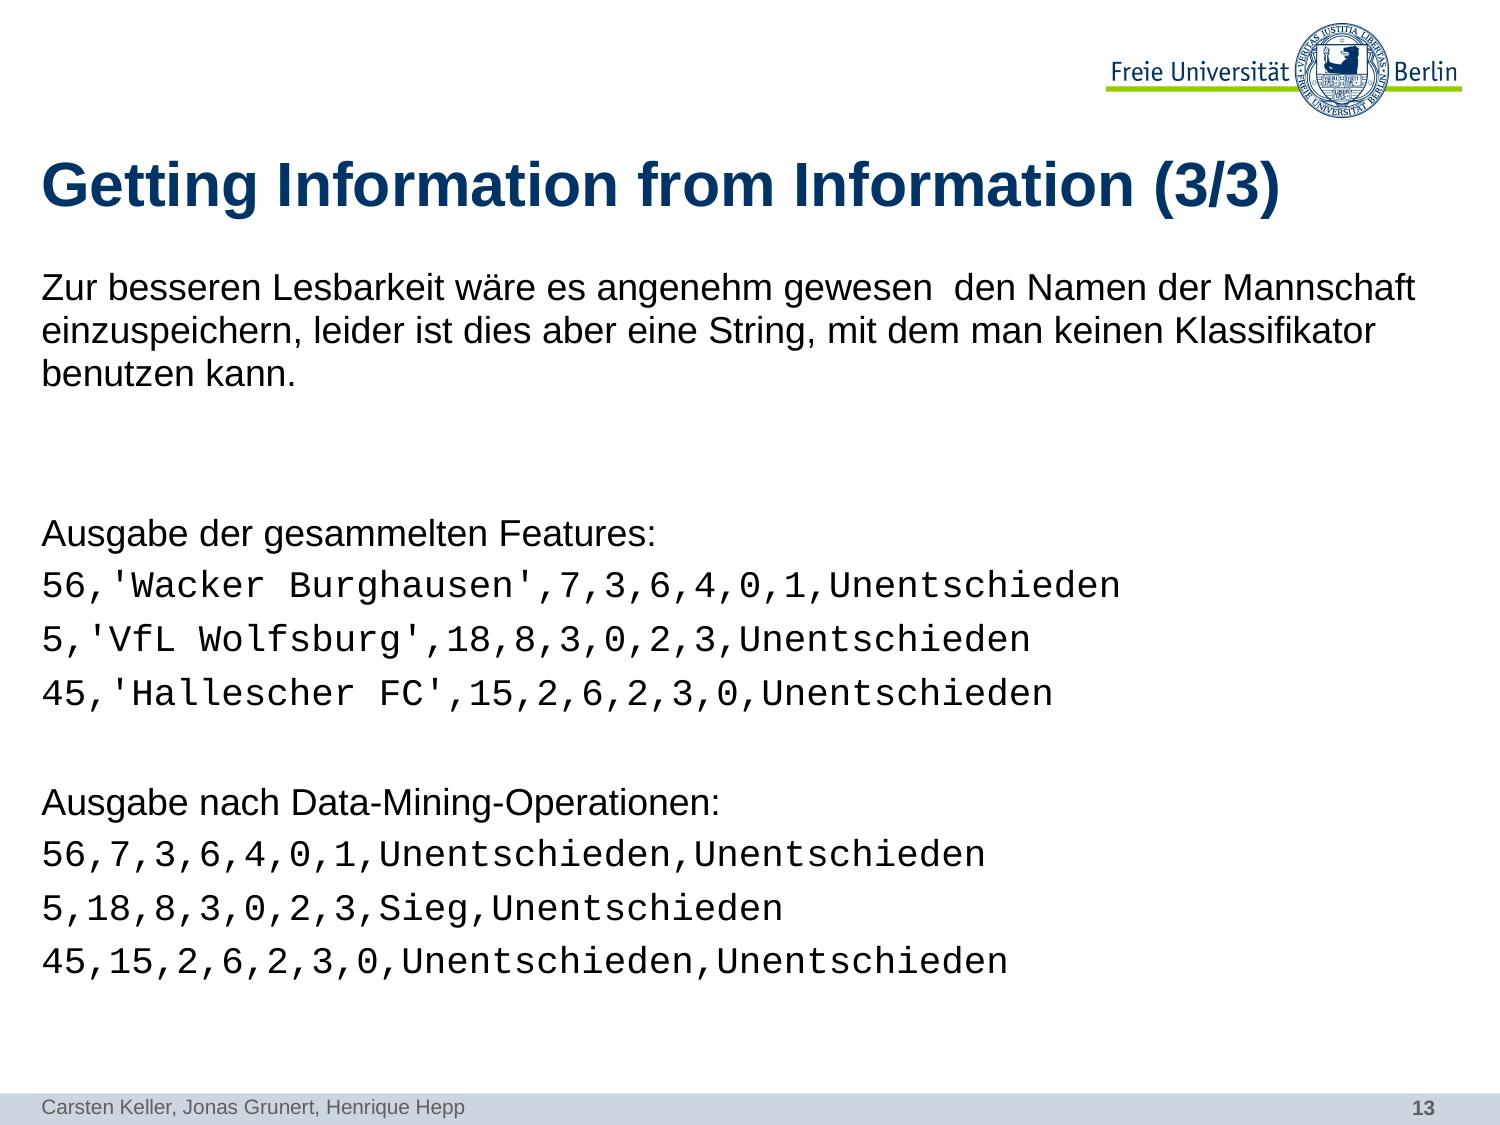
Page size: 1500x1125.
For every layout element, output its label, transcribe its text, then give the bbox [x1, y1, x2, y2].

list Zur besseren Lesbarkeit wäre es angenehm gewesen den Namen der Mannschaft einzuspeichern, leider ist dies aber eine String, mit dem man keinen Klassifikator benutzen kann. Ausgabe der gesammelten Features: 56,'Wacker Burghausen',7,3,6,4,0,1,Unentschieden 5,'VfL Wolfsburg',18,8,3,0,2,3,Unentschieden 45,'Hallescher FC',15,2,6,2,3,0,Unentschieden Ausgabe nach Data-Mining-Operationen: 56,7,3,6,4,0,1,Unentschieden,Unentschieden 5,18,8,3,0,2,3,Sieg,Unentschieden 45,15,2,6,2,3,0,Unentschieden,Unentschieden [41, 265, 1460, 1064]
picture [1106, 23, 1462, 118]
title Getting Information from Information (3/3) [41, 149, 1460, 221]
